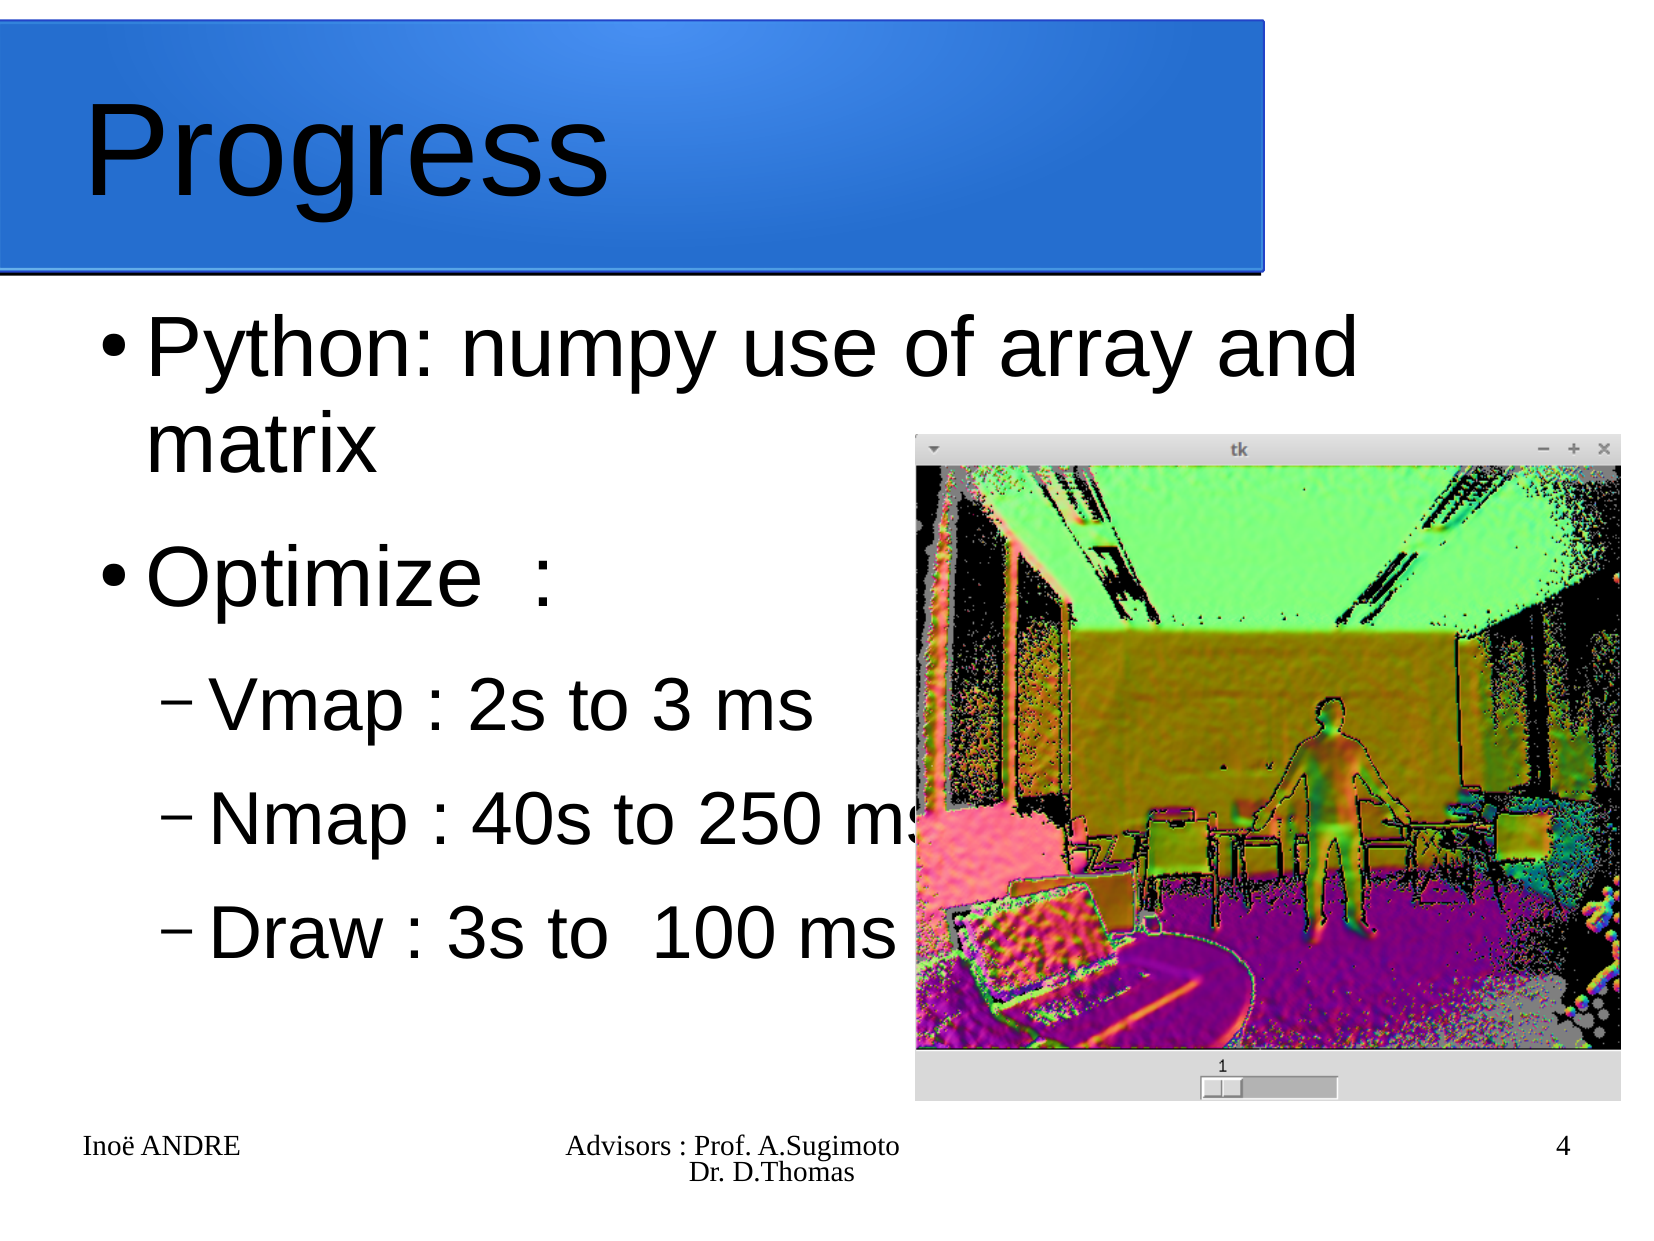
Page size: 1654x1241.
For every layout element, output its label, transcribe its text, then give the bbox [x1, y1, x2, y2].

title Progress [82, 47, 1235, 252]
picture [915, 434, 1621, 1102]
list Python: numpy use of array and matrix Optimize : Vmap : 2s to 3 ms Nmap : 40s to 250 ms Draw : 3s to 100 ms [82, 299, 1516, 976]
